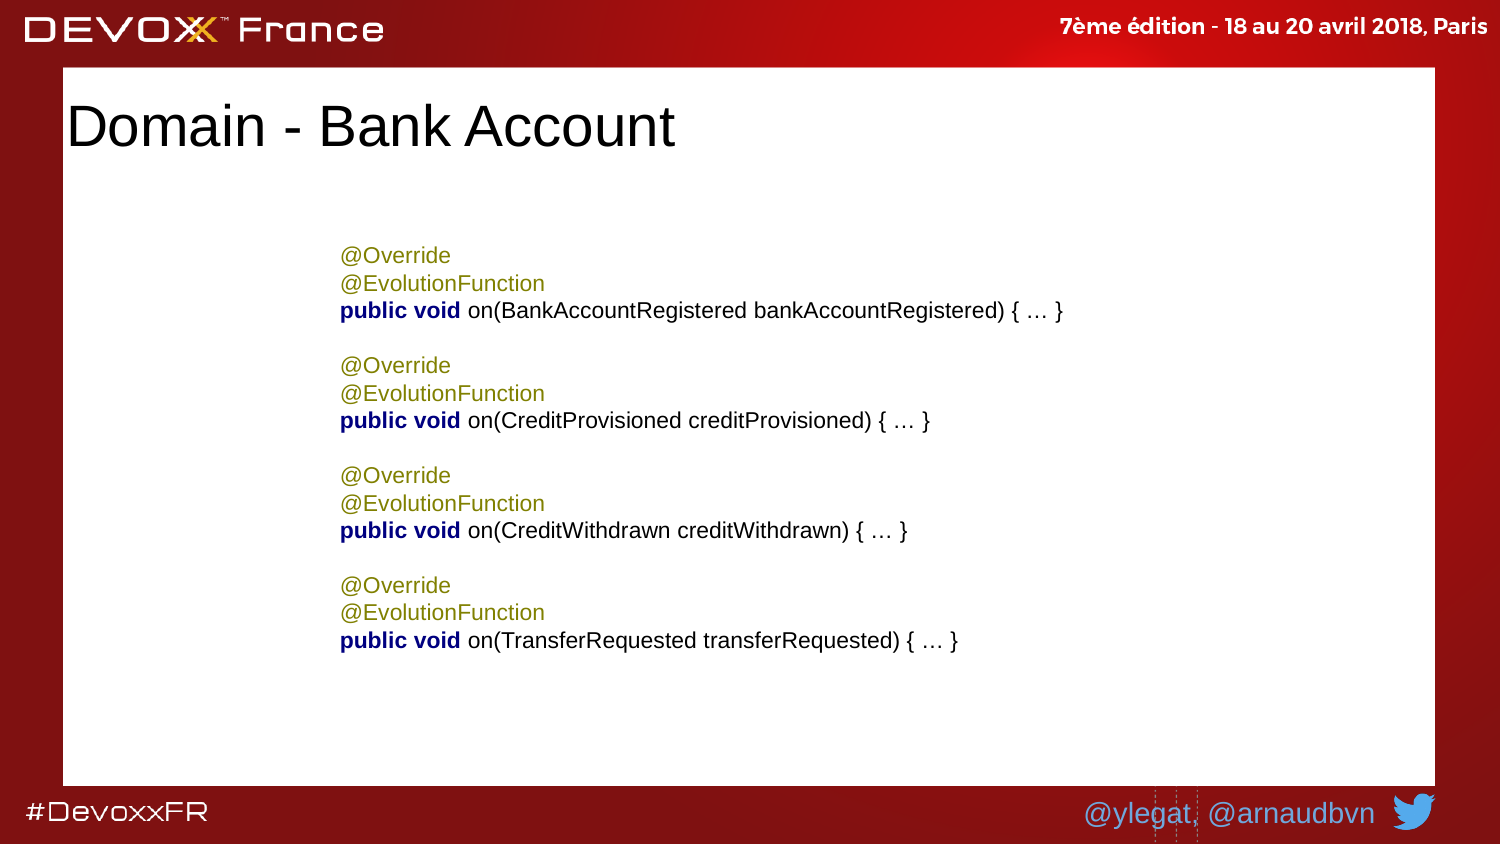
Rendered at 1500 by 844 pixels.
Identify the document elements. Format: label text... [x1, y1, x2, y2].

text_box @Override @EvolutionFunction public void on(BankAccountRegistered bankAccountRegistered) { … } @Override @EvolutionFunction public void on(CreditProvisioned creditProvisioned) { … } @Override @EvolutionFunction public void on(CreditWithdrawn creditWithdrawn) { … } @Override @EvolutionFunction public void on(TransferRequested transferRequested) { … } [324, 210, 1175, 683]
title Domain - Bank Account [51, 72, 1449, 167]
picture [0, 0, 1500, 844]
text_box @ylegat, @arnaudbvn [1068, 779, 1399, 844]
